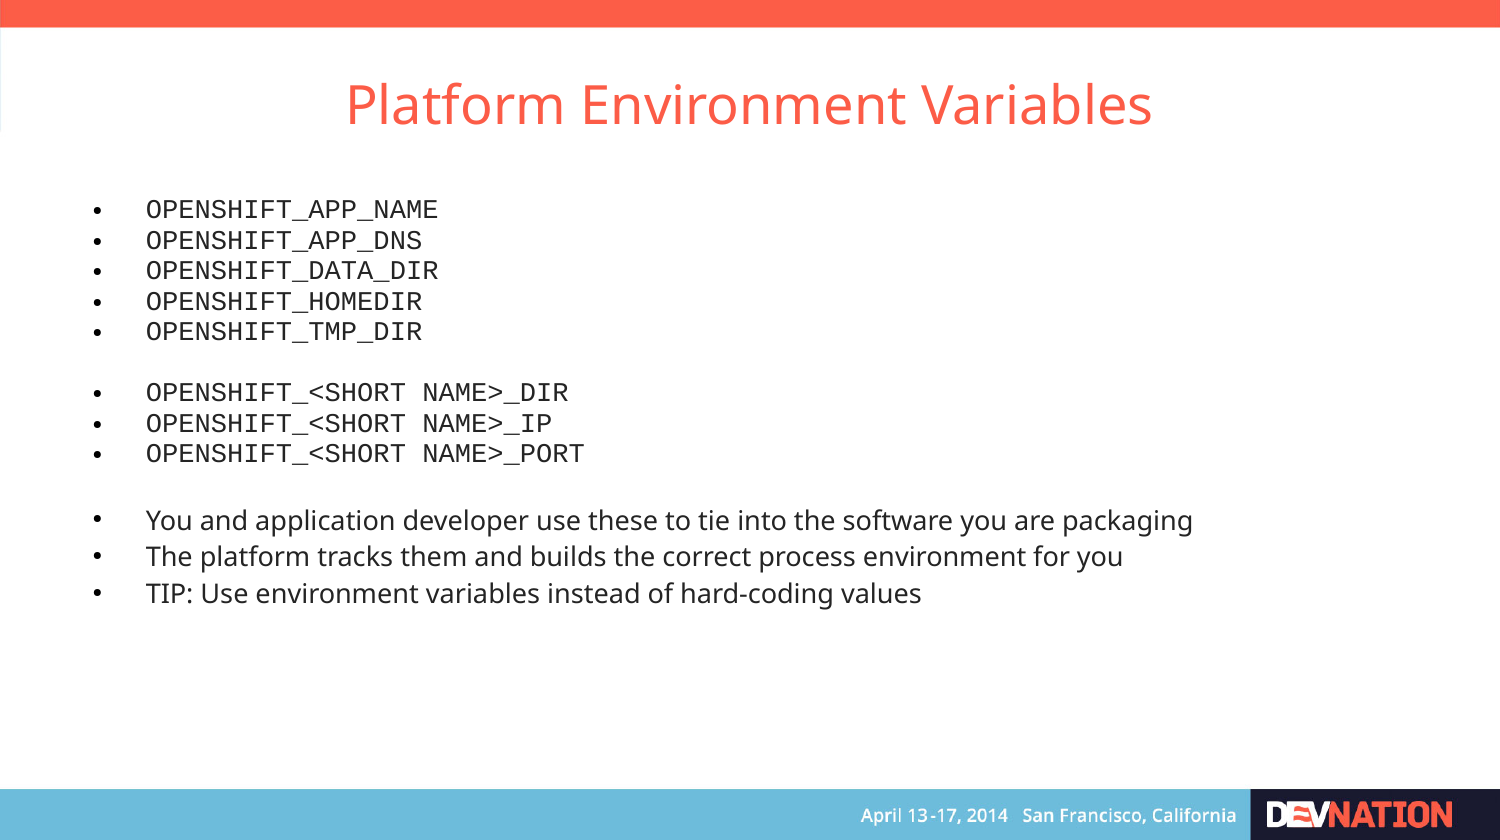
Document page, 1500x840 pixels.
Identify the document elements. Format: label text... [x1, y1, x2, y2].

list OPENSHIFT_APP_NAME OPENSHIFT_APP_DNS OPENSHIFT_DATA_DIR OPENSHIFT_HOMEDIR OPENSHIFT_TMP_DIR OPENSHIFT_<SHORT NAME>_DIR OPENSHIFT_<SHORT NAME>_IP OPENSHIFT_<SHORT NAME>_PORT You and application developer use these to tie into the software you are packaging The platform tracks them and builds the correct process environment for you TIP: Use environment variables instead of hard-coding values [74, 196, 1425, 461]
title Platform Environment Variables [74, 33, 1425, 174]
picture [0, 0, 1500, 840]
